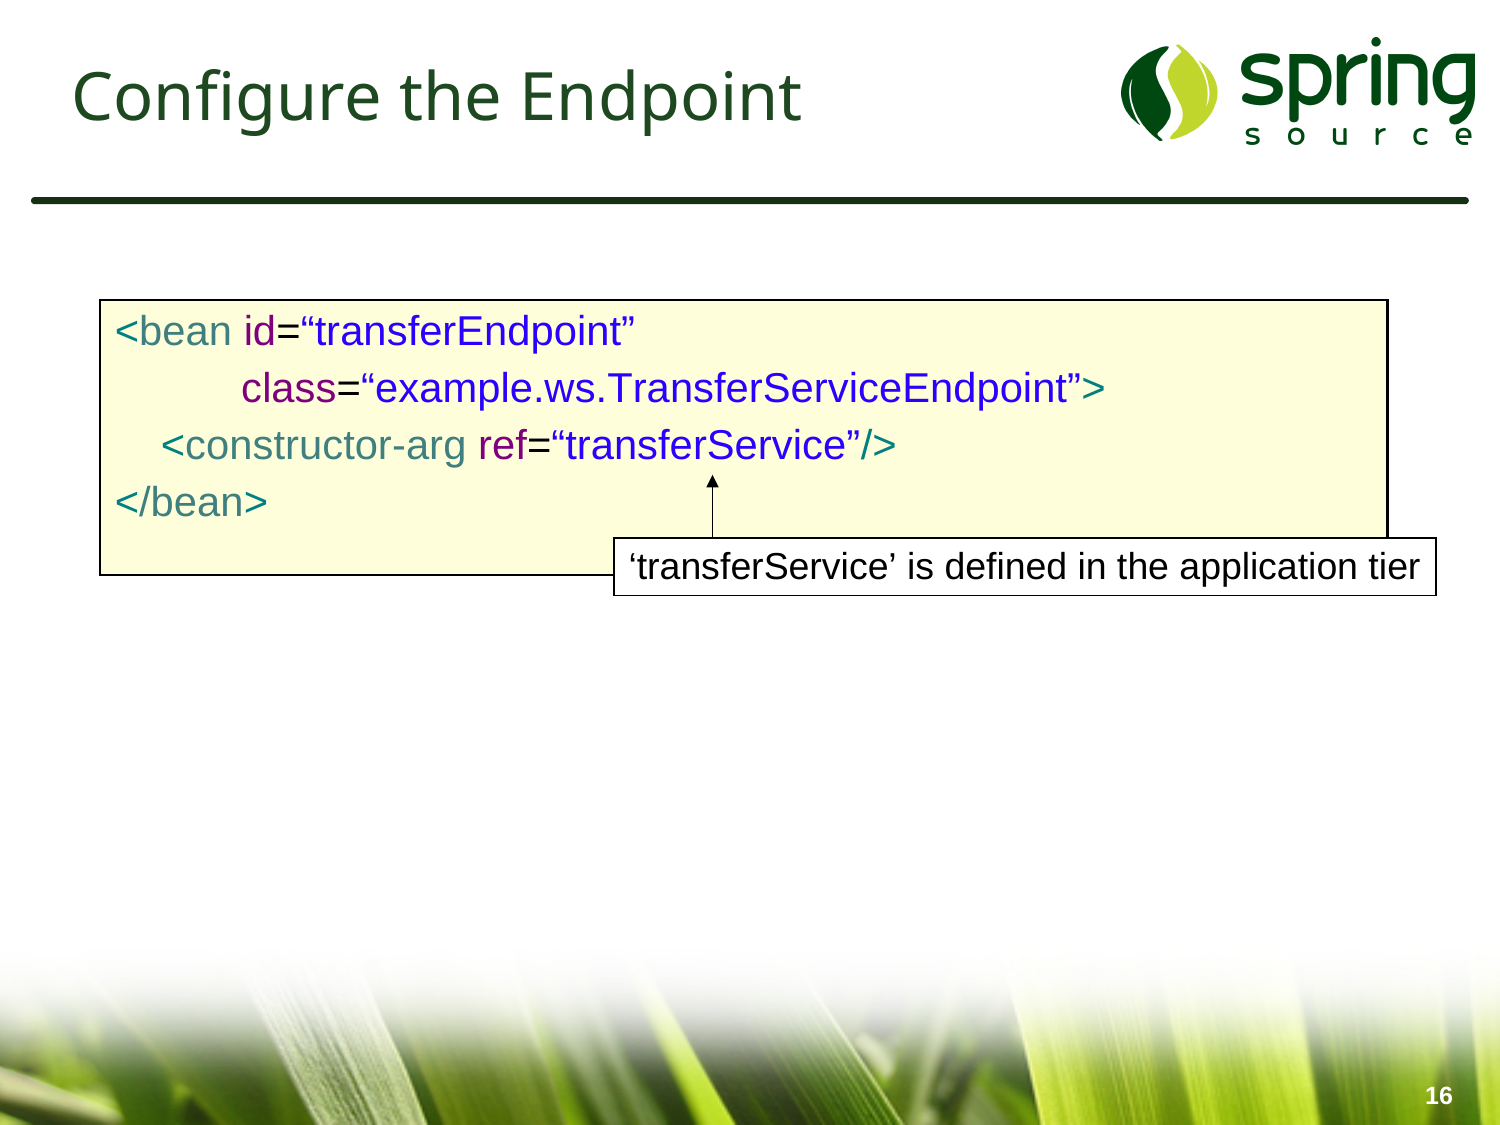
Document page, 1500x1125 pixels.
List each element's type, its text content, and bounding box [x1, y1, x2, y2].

text_box ‘transferService’ is defined in the application tier [613, 538, 1436, 596]
text_box <bean id=“transferEndpoint” class=“example.ws.TransferServiceEndpoint”> <constructor-arg ref=“transferService”/> </bean> [99, 299, 1388, 575]
title Configure the Endpoint [56, 13, 1089, 176]
picture [1121, 37, 1475, 145]
picture [0, 944, 1500, 1125]
